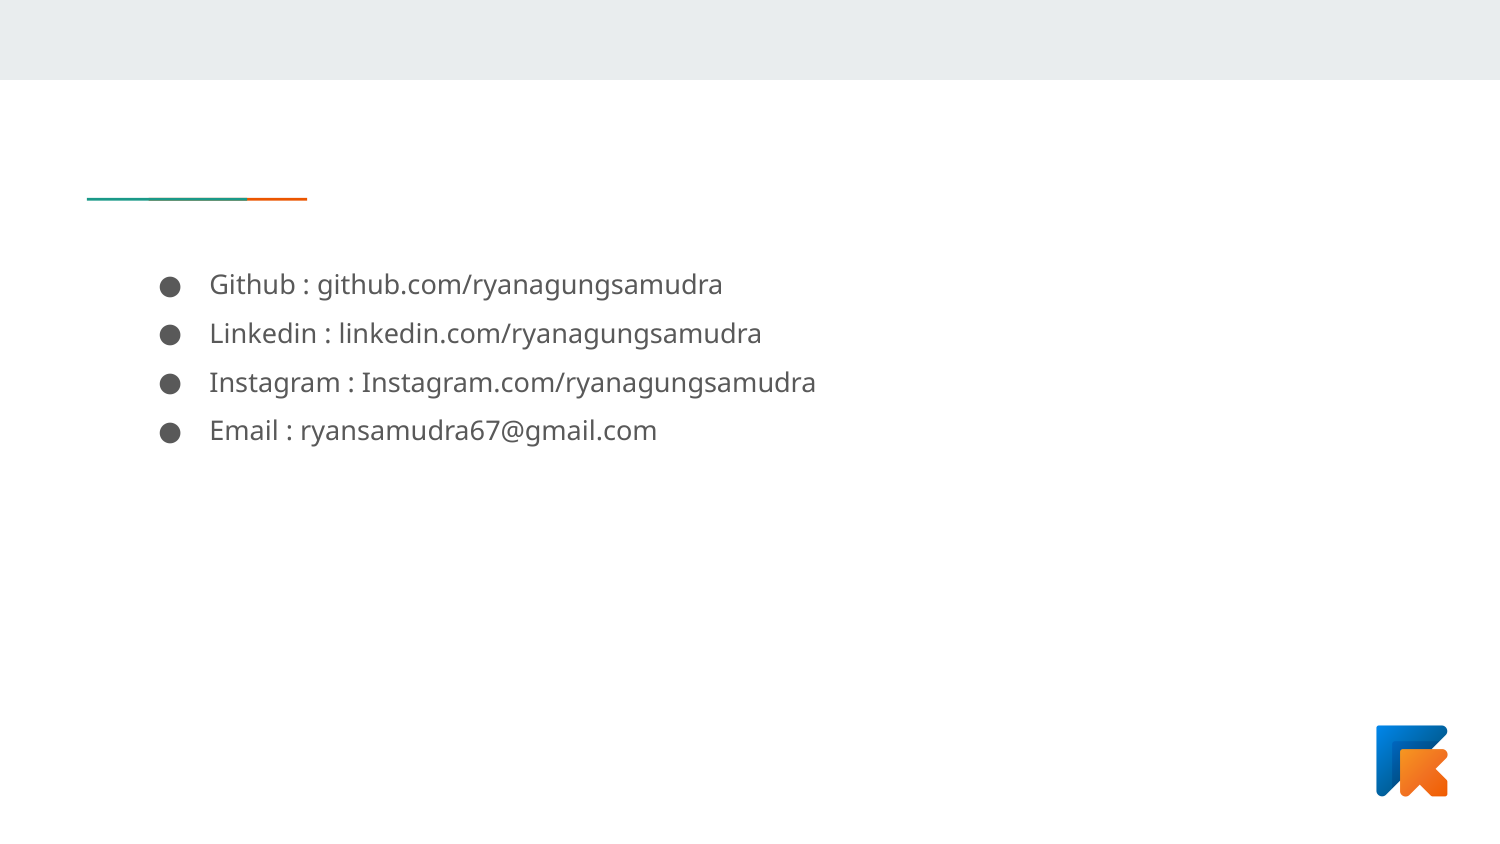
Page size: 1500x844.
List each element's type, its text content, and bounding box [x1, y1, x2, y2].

list Github : github.com/ryanagungsamudra Linkedin : linkedin.com/ryanagungsamudra Instagram : Instagram.com/ryanagungsamudra Email : ryansamudra67@gmail.com [119, 236, 1381, 608]
picture [1348, 711, 1476, 809]
